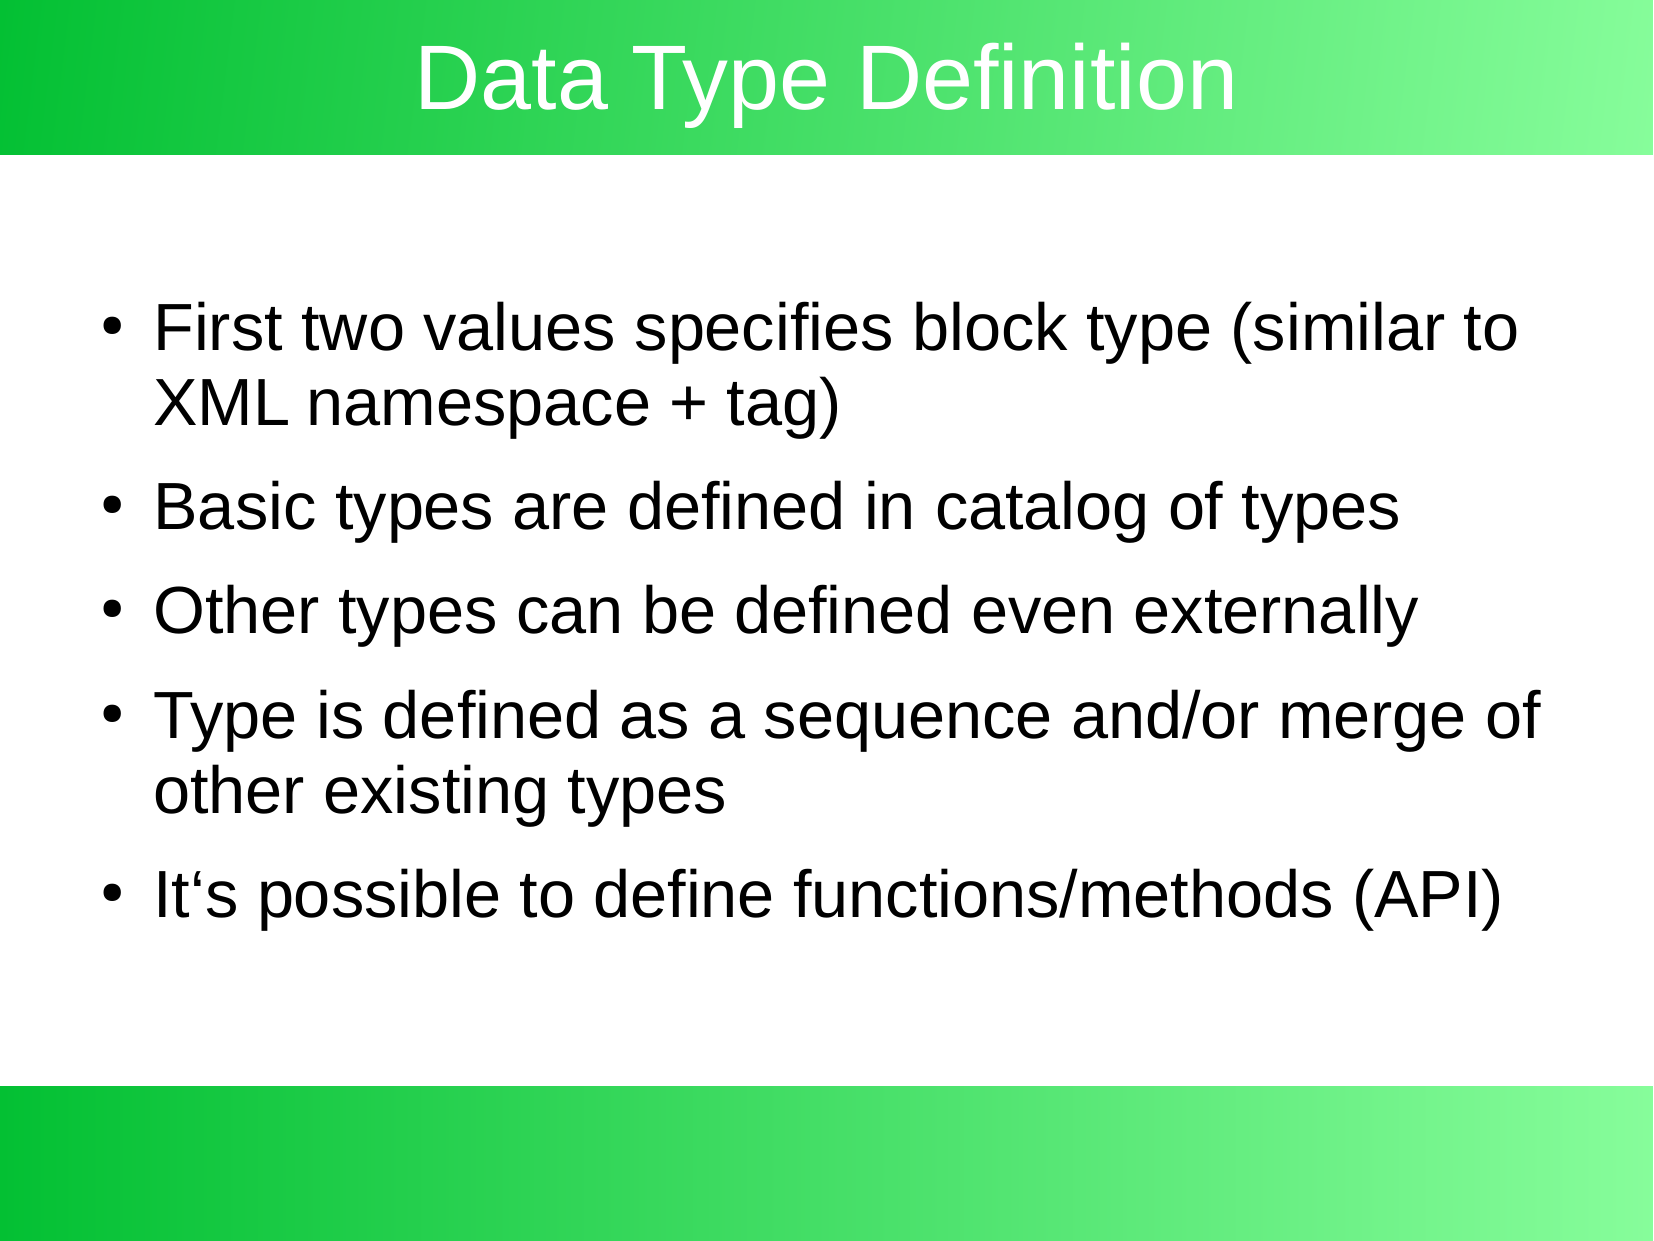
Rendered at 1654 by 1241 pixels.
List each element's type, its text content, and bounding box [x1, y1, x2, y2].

title Data Type Definition [82, 25, 1571, 130]
list First two values specifies block type (similar to XML namespace + tag) Basic types are defined in catalog of types Other types can be defined even externally Type is defined as a sequence and/or merge of other existing types It‘s possible to define functions/methods (API) [82, 290, 1571, 1010]
